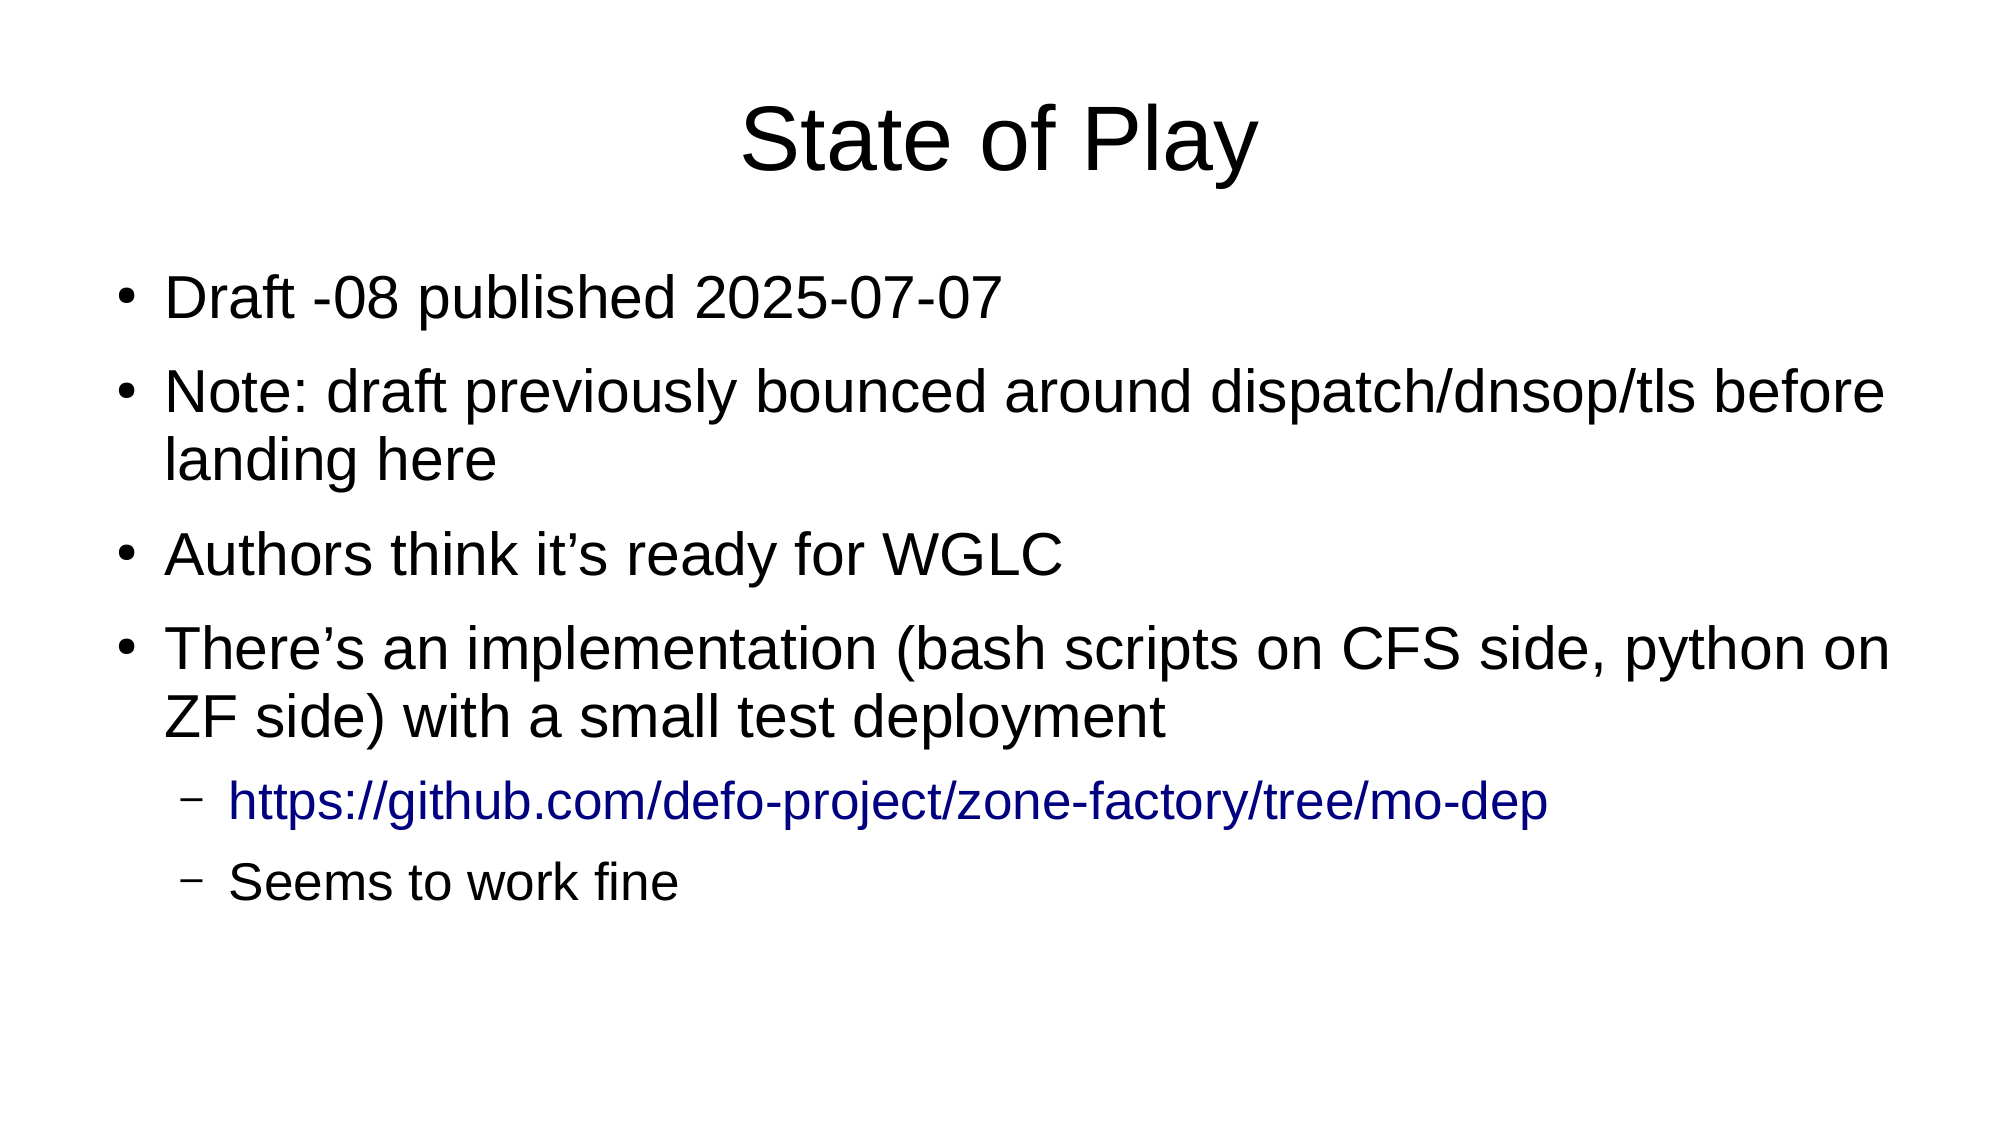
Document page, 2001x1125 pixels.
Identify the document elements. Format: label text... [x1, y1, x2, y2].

title State of Play [99, 44, 1900, 233]
list Draft -08 published 2025-07-07 Note: draft previously bounced around dispatch/dnsop/tls before landing here Authors think it’s ready for WGLC There’s an implementation (bash scripts on CFS side, python on ZF side) with a small test deployment https://github.com/defo-project/zone-factory/tree/mo-dep Seems to work fine [99, 263, 1900, 916]
